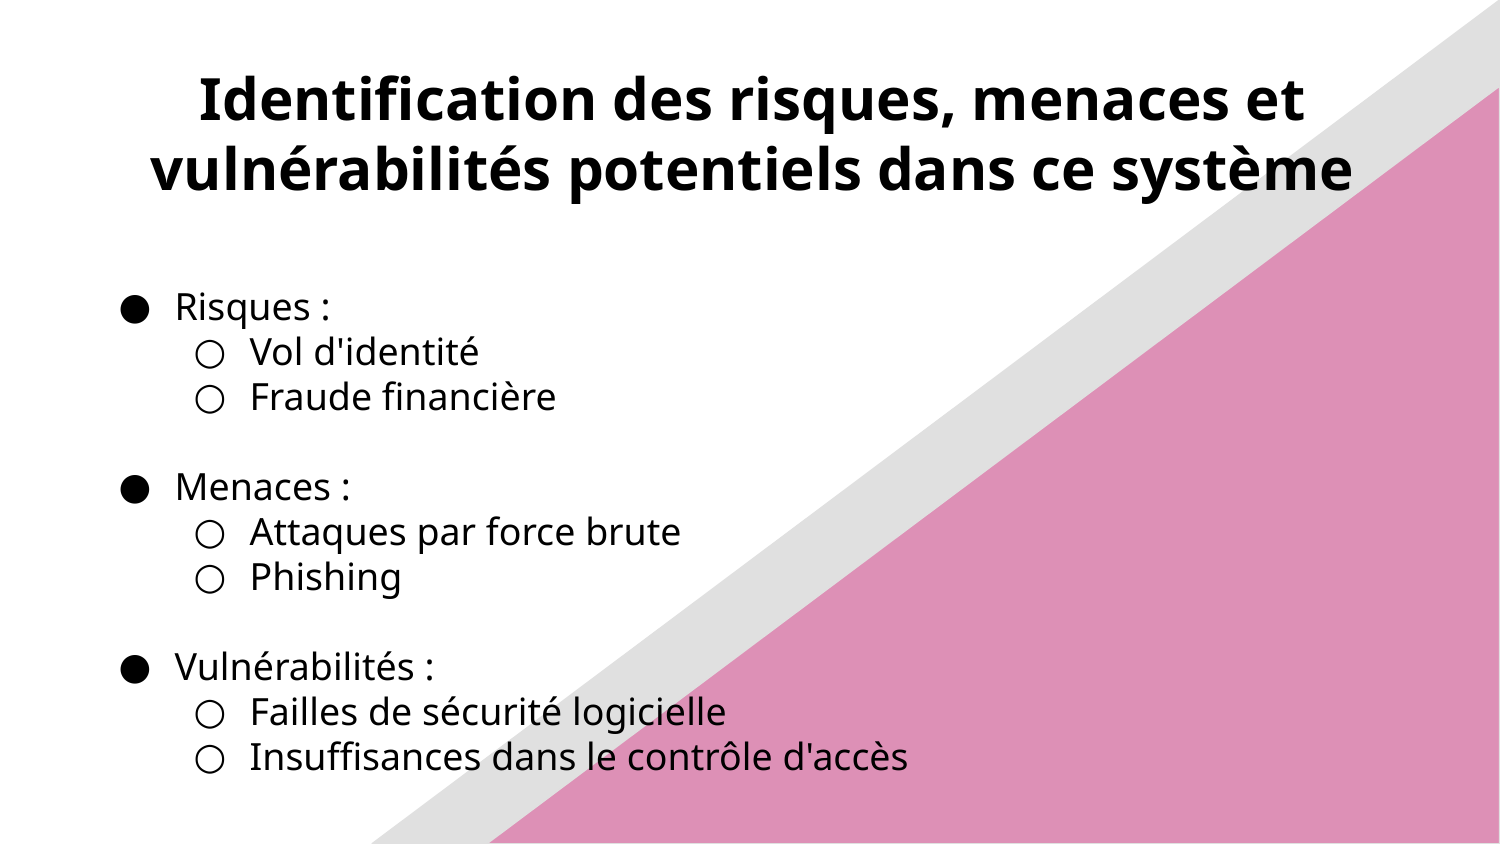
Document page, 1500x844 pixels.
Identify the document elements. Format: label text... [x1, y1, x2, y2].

text_box Risques : Vol d'identité Fraude financière Menaces : Attaques par force brute Phishing Vulnérabilités : Failles de sécurité logicielle Insuffisances dans le contrôle d'accès [84, 267, 1416, 800]
text_box [372, 0, 1500, 844]
title Identification des risques, menaces et vulnérabilités potentiels dans ce système [36, 46, 1470, 141]
